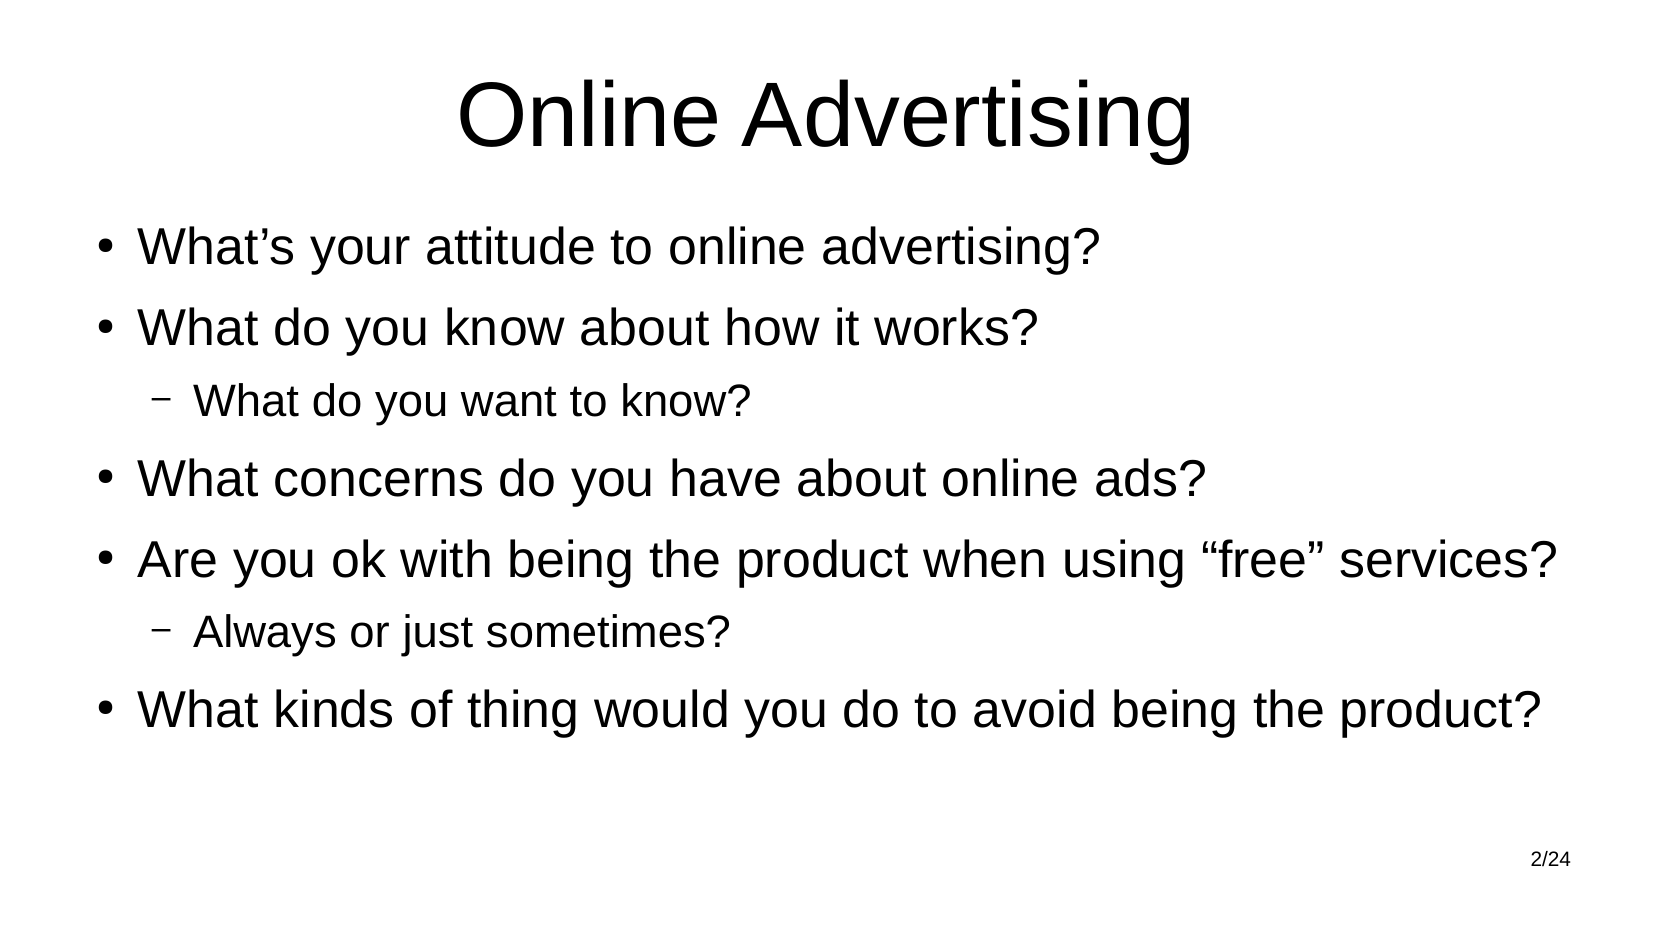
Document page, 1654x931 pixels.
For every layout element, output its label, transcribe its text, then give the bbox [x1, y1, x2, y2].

title Online Advertising [82, 37, 1571, 193]
list What’s your attitude to online advertising? What do you know about how it works? What do you want to know? What concerns do you have about online ads? Are you ok with being the product when using “free” services? Always or just sometimes? What kinds of thing would you do to avoid being the product? [82, 217, 1571, 758]
